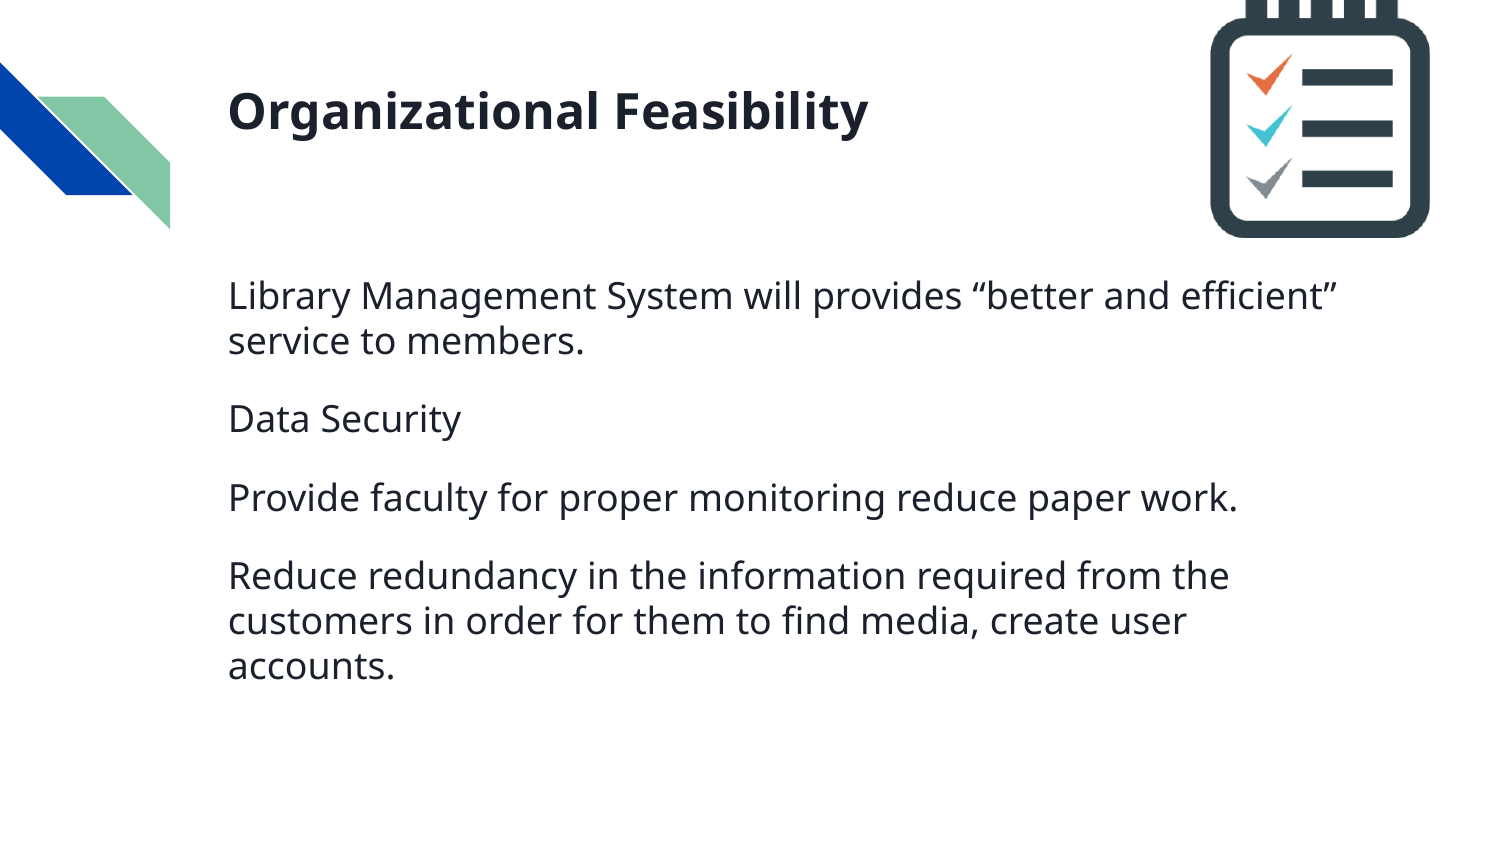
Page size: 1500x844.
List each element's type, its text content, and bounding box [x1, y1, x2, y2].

title Organizational Feasibility [212, 64, 1210, 215]
picture [1210, 0, 1430, 238]
list Library Management System will provides “better and efficient” service to members. Data Security Provide faculty for proper monitoring reduce paper work. Reduce redundancy in the information required from the customers in order for them to find media, create user accounts. [212, 257, 1368, 735]
